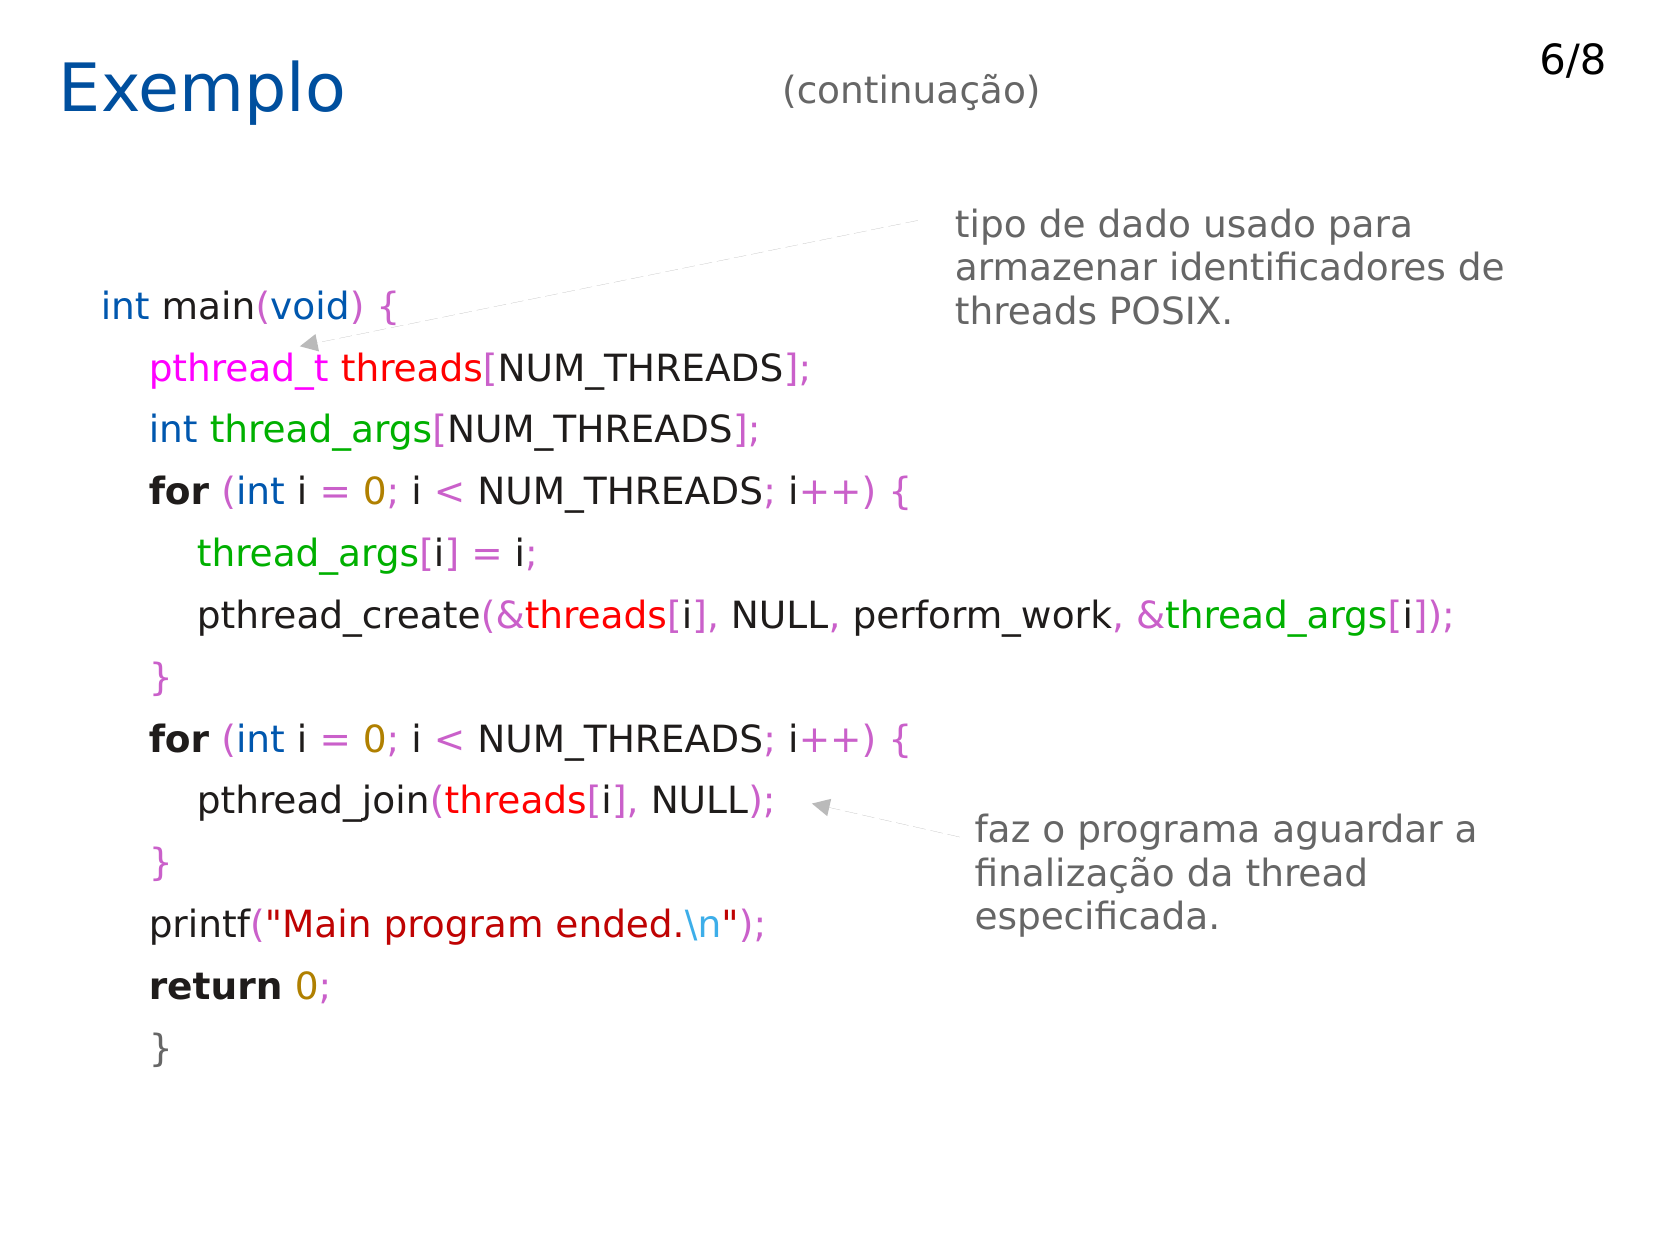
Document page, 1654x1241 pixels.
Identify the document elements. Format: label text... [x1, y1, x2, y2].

title Exemplo [59, 29, 1506, 148]
text_box int main(void) { pthread_t threads[NUM_THREADS]; int thread_args[NUM_THREADS]; for (int i = 0; i < NUM_THREADS; i++) { thread_args[i] = i; pthread_create(&threads[i], NULL, perform_work, &thread_args[i]); } for (int i = 0; i < NUM_THREADS; i++) { pthread_join(threads[i], NULL); } printf("Main program ended.\n"); return 0; } [85, 270, 1602, 1150]
text_box faz o programa aguardar a finalização da thread especificada. [959, 800, 1577, 1047]
text_box tipo de dado usado para armazenar identificadores de threads POSIX. [940, 195, 1633, 380]
text_box (continuação) [767, 61, 1056, 120]
